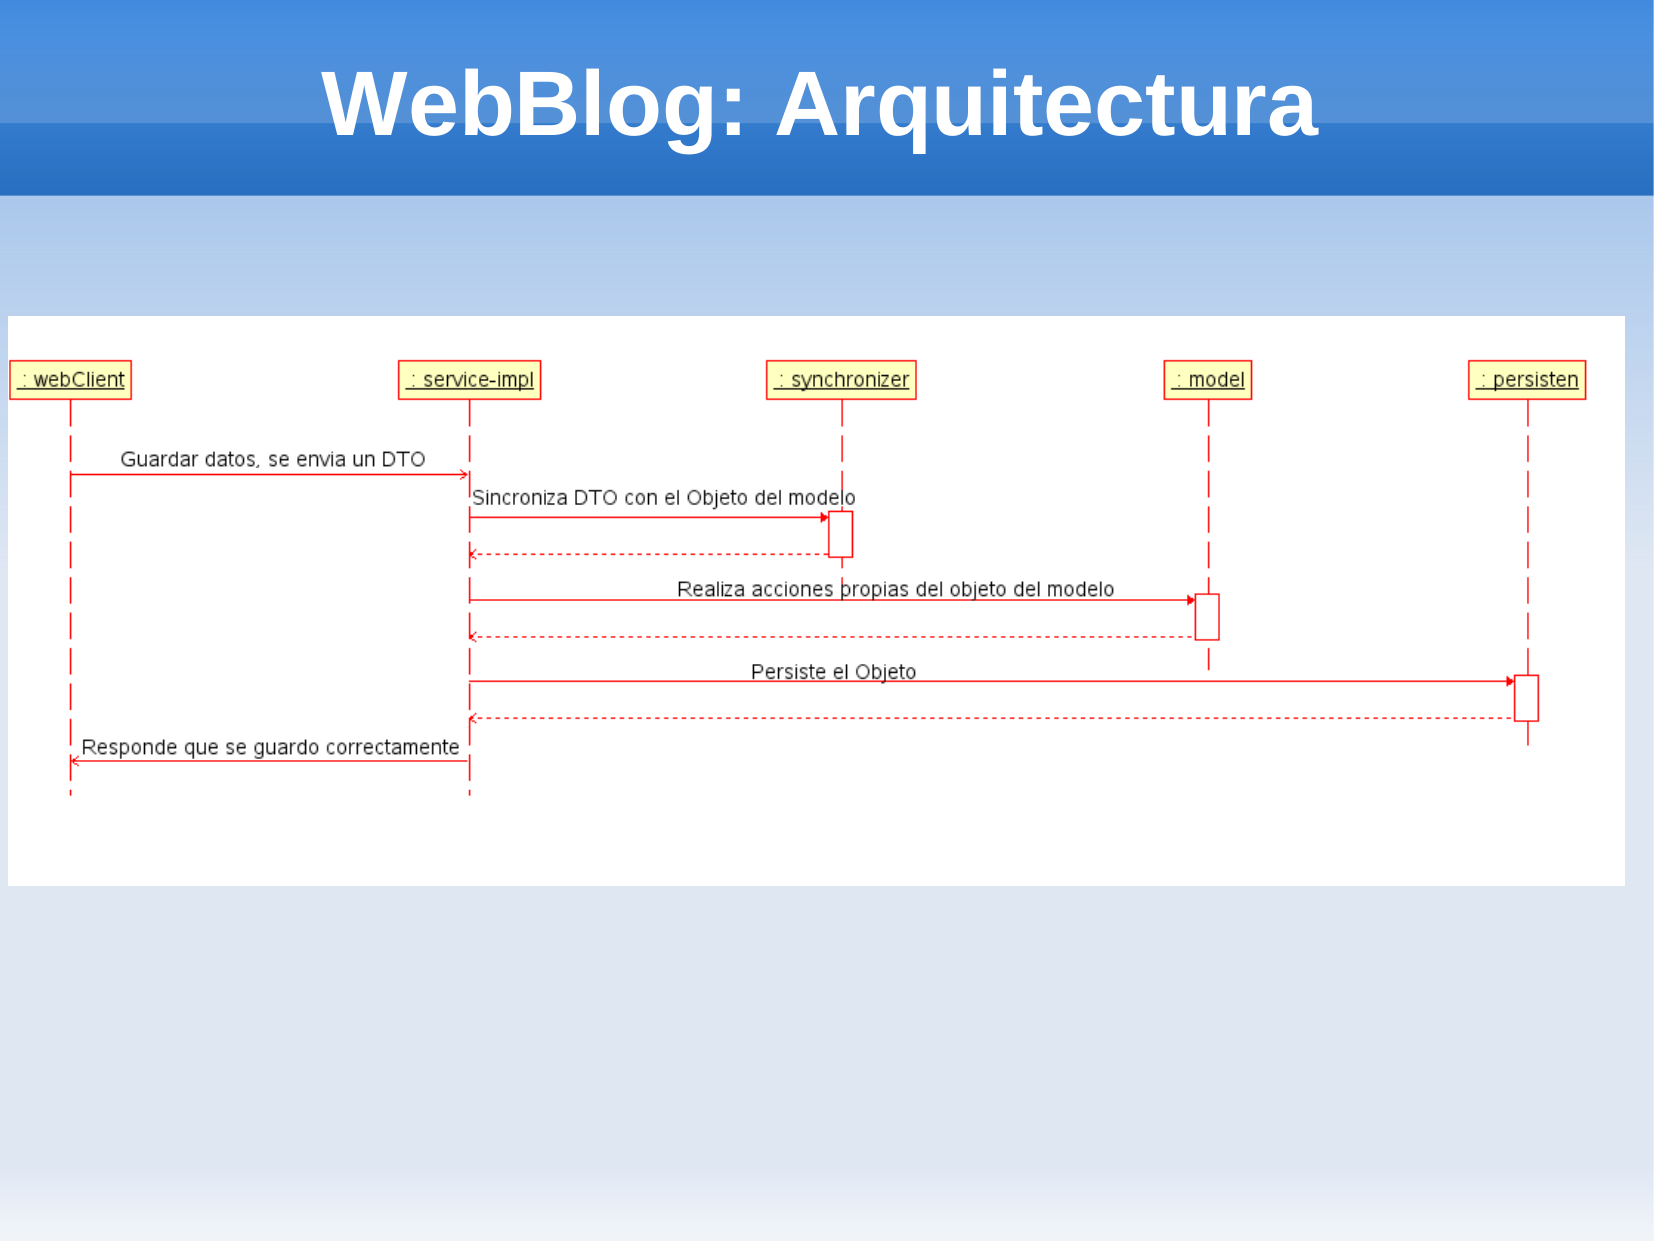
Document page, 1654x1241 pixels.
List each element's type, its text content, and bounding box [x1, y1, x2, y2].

picture [0, 0, 1654, 1241]
title WebBlog: Arquitectura [76, 7, 1565, 200]
